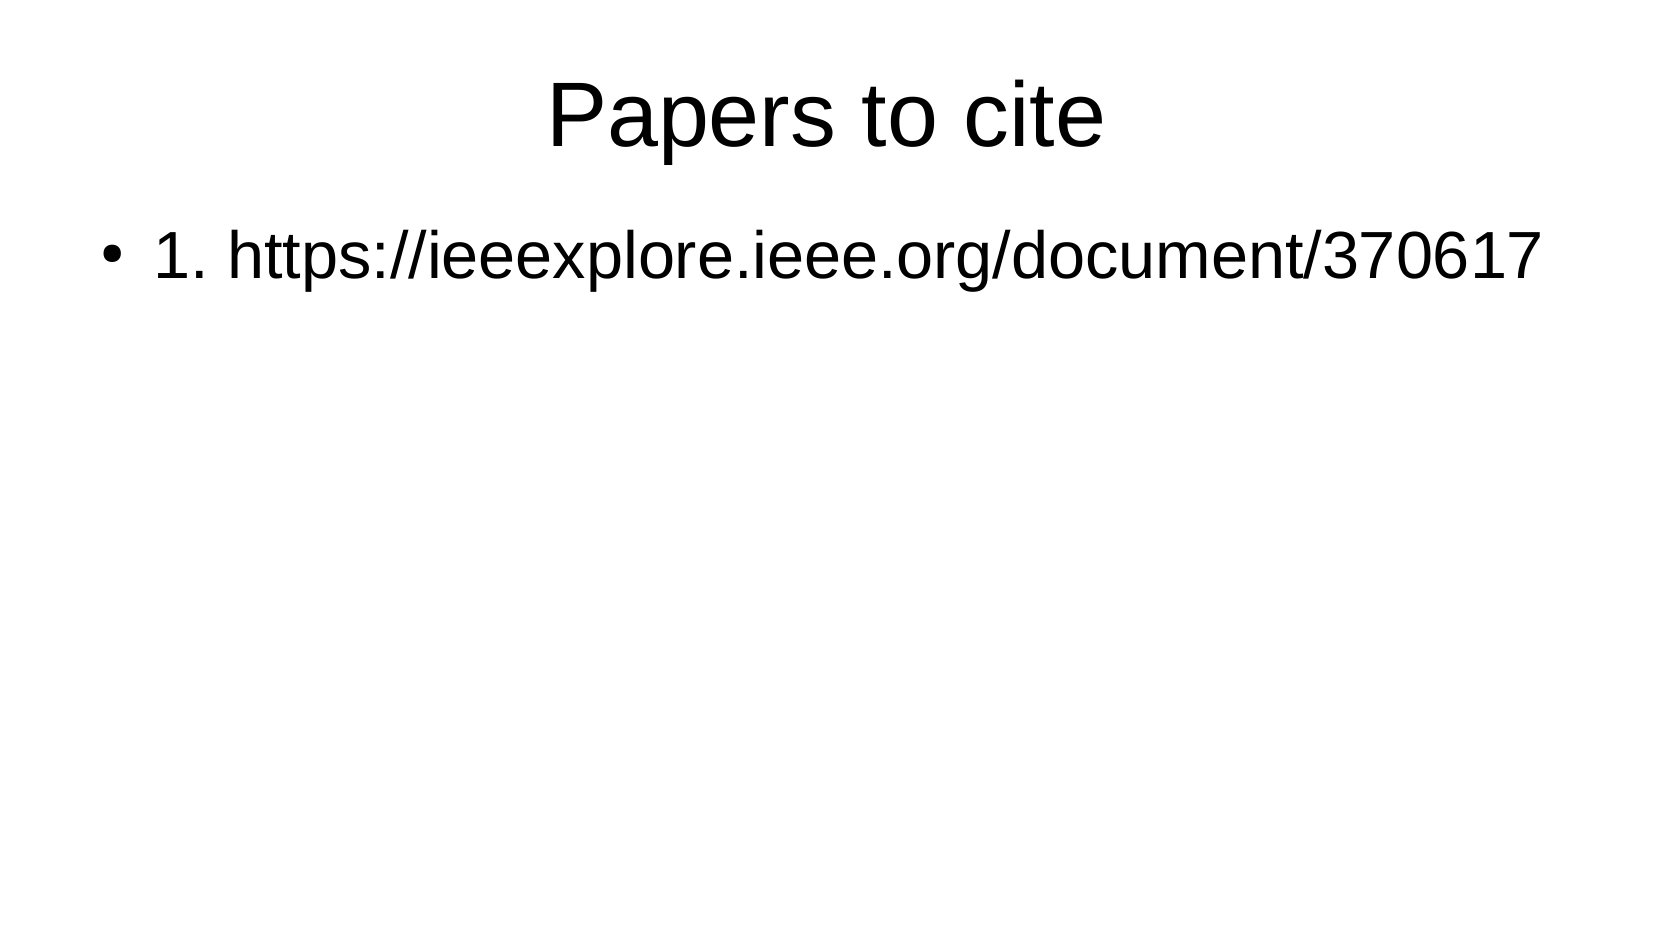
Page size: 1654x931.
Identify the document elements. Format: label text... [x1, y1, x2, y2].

list 1. https://ieeexplore.ieee.org/document/370617 [82, 217, 1571, 758]
title Papers to cite [82, 37, 1571, 193]
